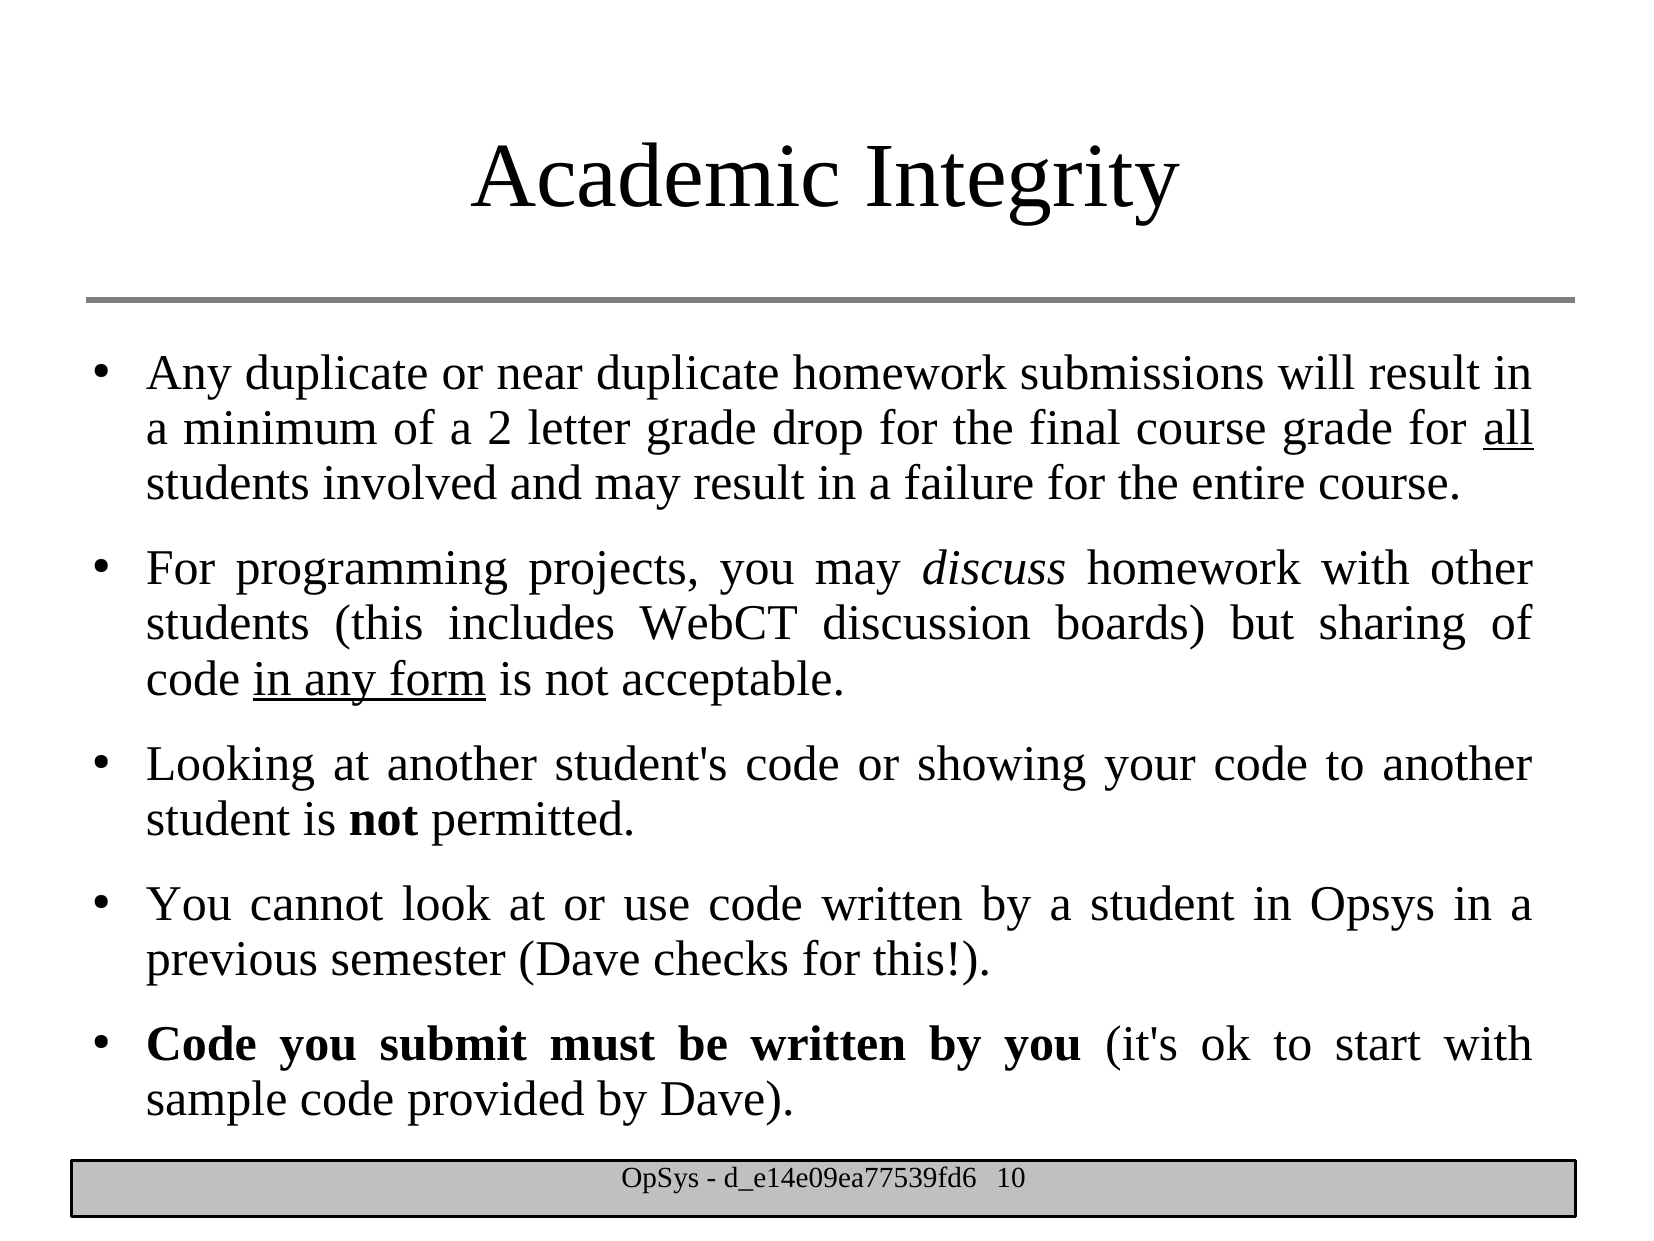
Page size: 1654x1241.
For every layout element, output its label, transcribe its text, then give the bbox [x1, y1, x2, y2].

title Academic Integrity [119, 72, 1532, 280]
list Any duplicate or near duplicate homework submissions will result in a minimum of a 2 letter grade drop for the final course grade for all students involved and may result in a failure for the entire course. For programming projects, you may discuss homework with other students (this includes WebCT discussion boards) but sharing of code in any form is not acceptable. Looking at another student's code or showing your code to another student is not permitted. You cannot look at or use code written by a student in Opsys in a previous semester (Dave checks for this!). Code you submit must be written by you (it's ok to start with sample code provided by Dave). [74, 344, 1534, 1140]
